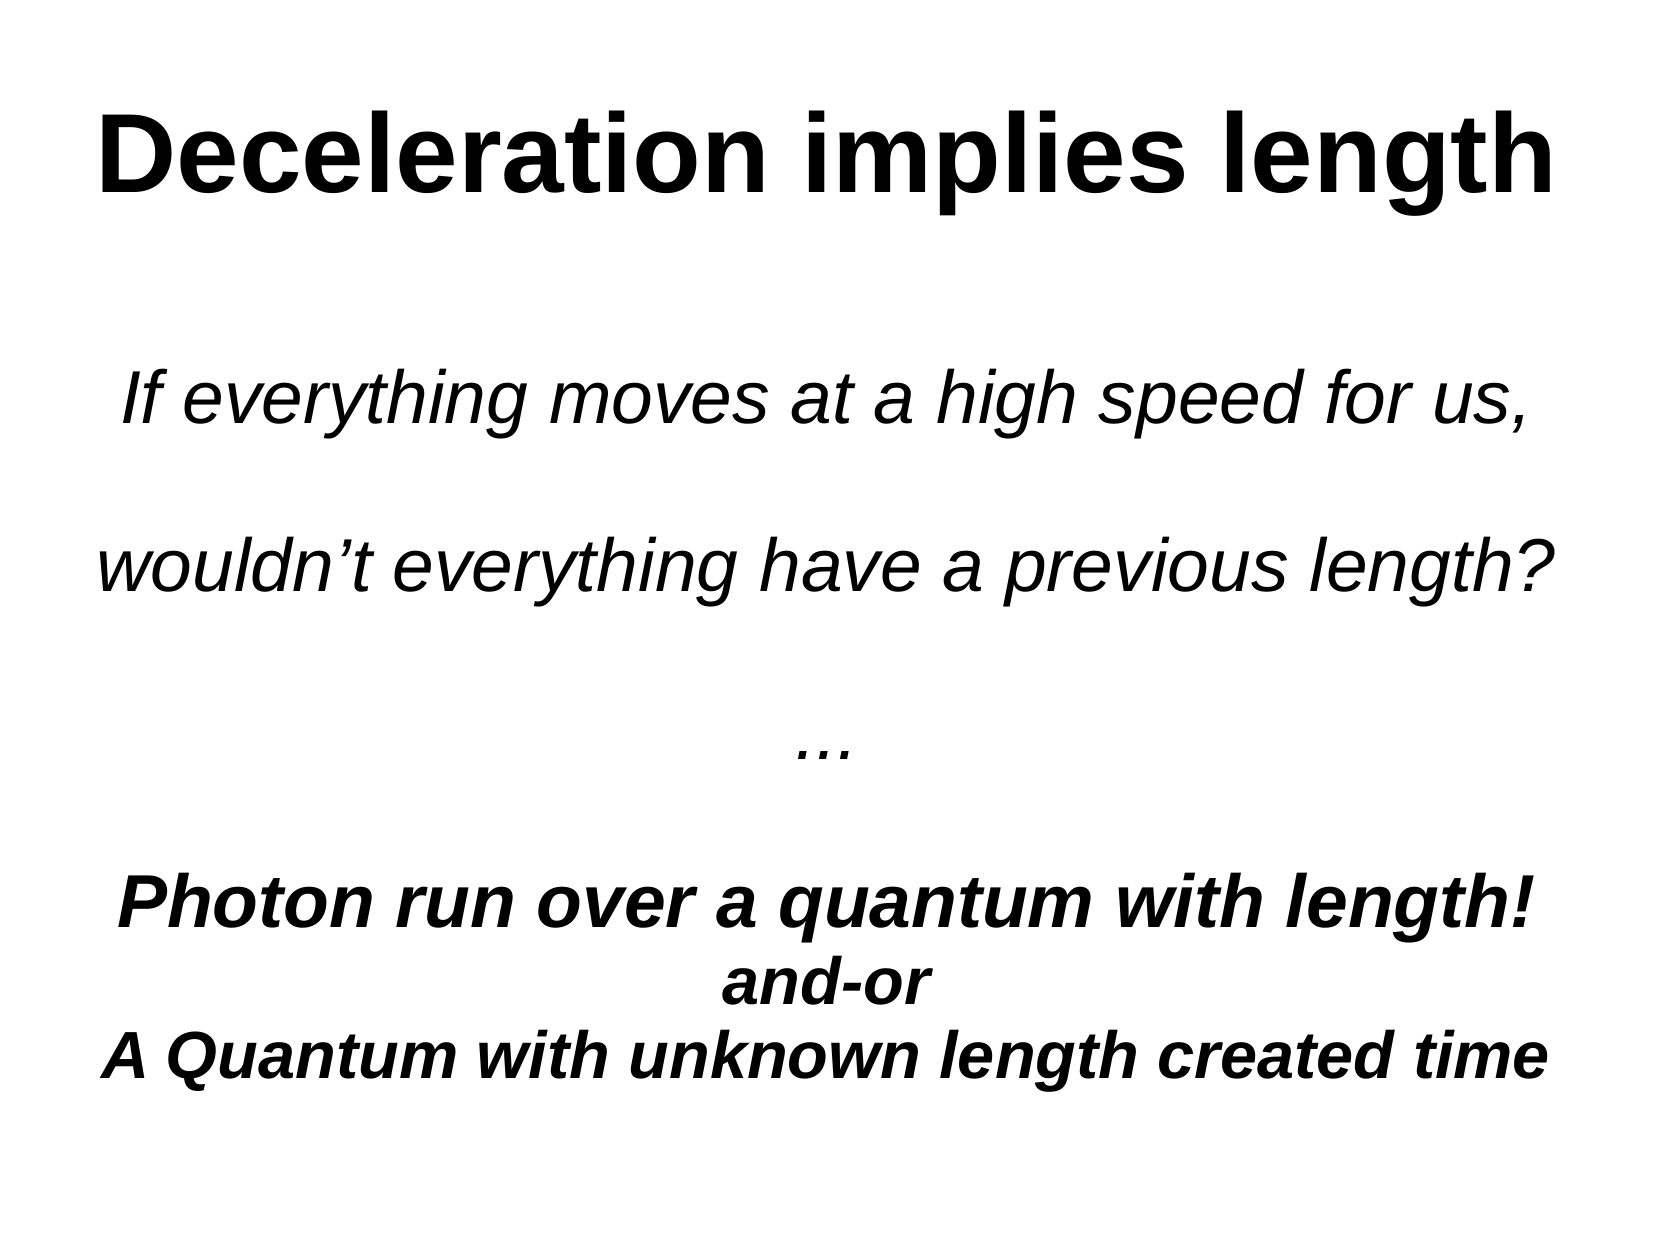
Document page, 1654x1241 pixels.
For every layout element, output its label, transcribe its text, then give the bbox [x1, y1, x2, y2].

subtitle If everything moves at a high speed for us, wouldn’t everything have a previous length? ... Photon run over a quantum with length! and-or A Quantum with unknown length created time [82, 206, 1571, 1094]
title Deceleration implies length [82, 49, 1571, 206]
